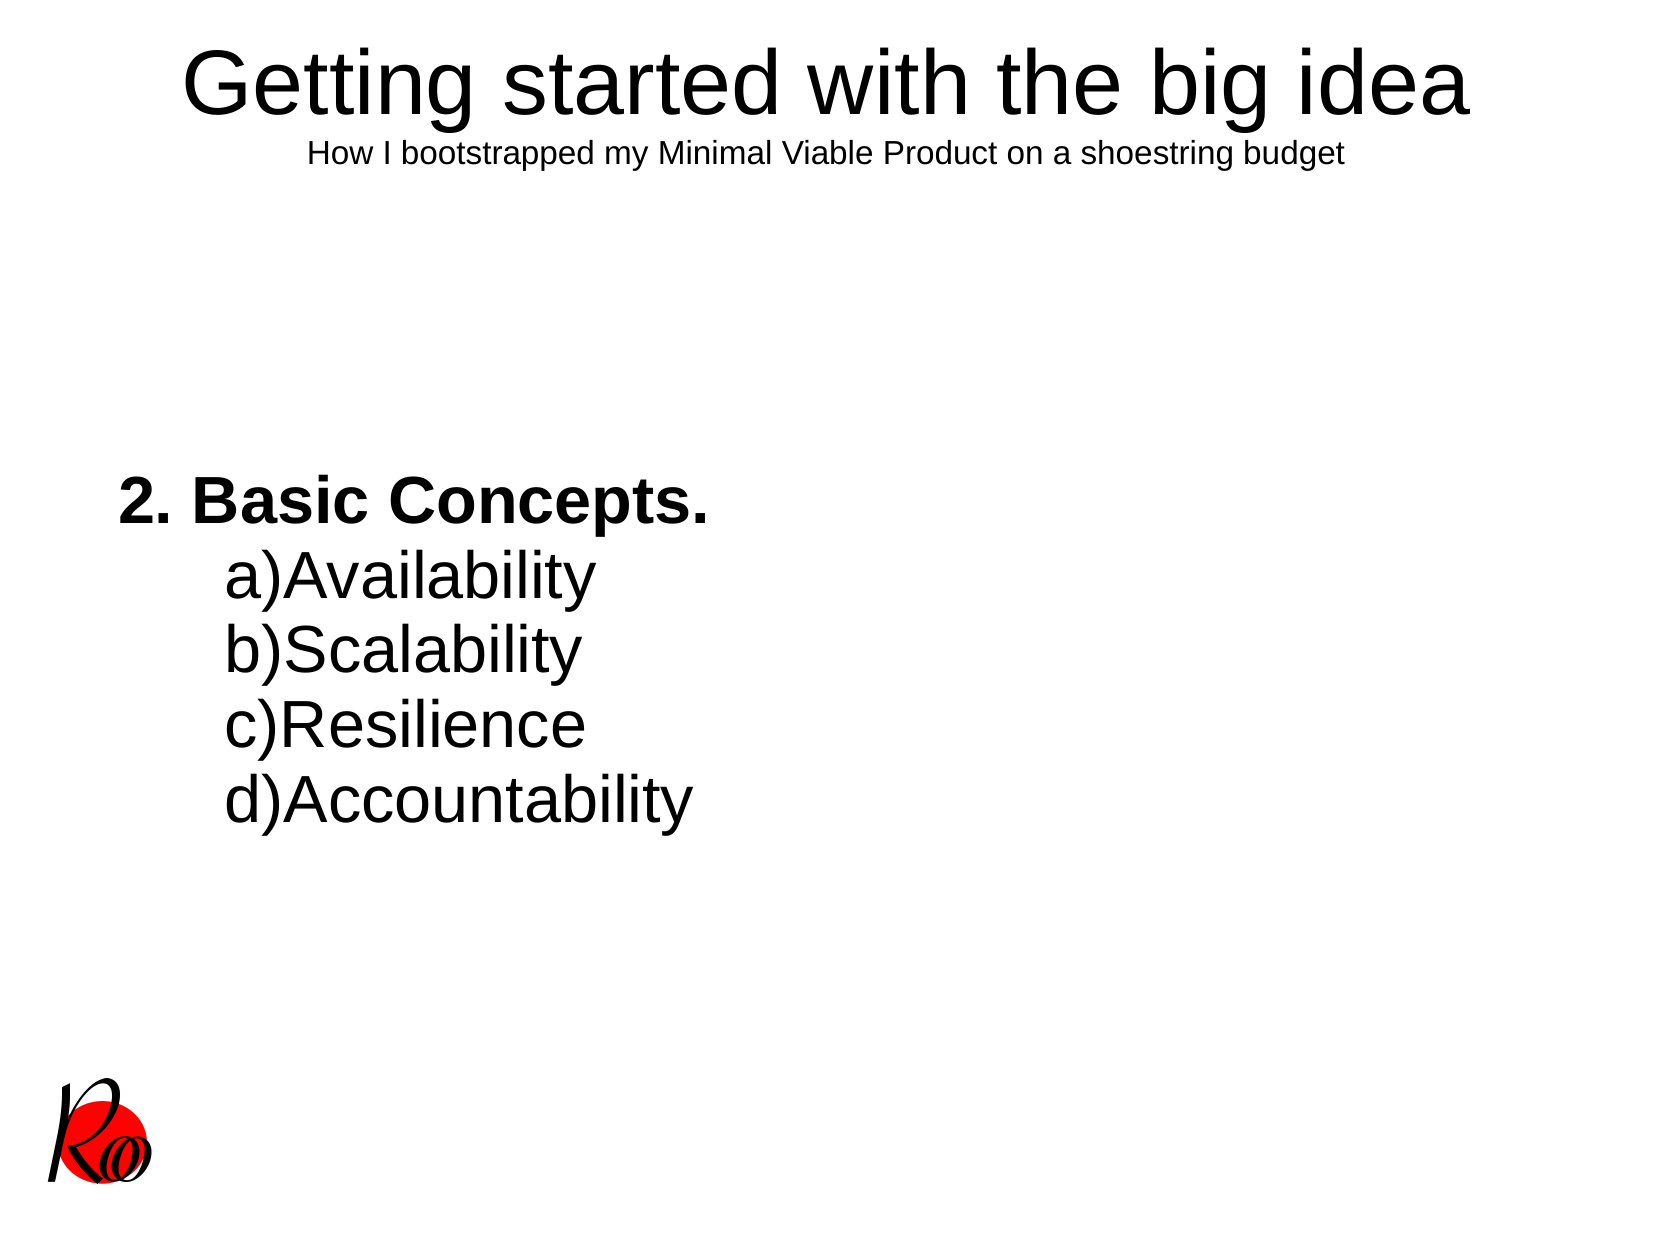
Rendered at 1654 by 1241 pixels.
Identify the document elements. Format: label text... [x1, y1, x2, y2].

title Getting started with the big idea How I bootstrapped my Minimal Viable Product on a shoestring budget [82, 32, 1571, 274]
picture [45, 1078, 152, 1186]
subtitle 2. Basic Concepts. Availability Scalability Resilience Accountability [82, 290, 1571, 1010]
